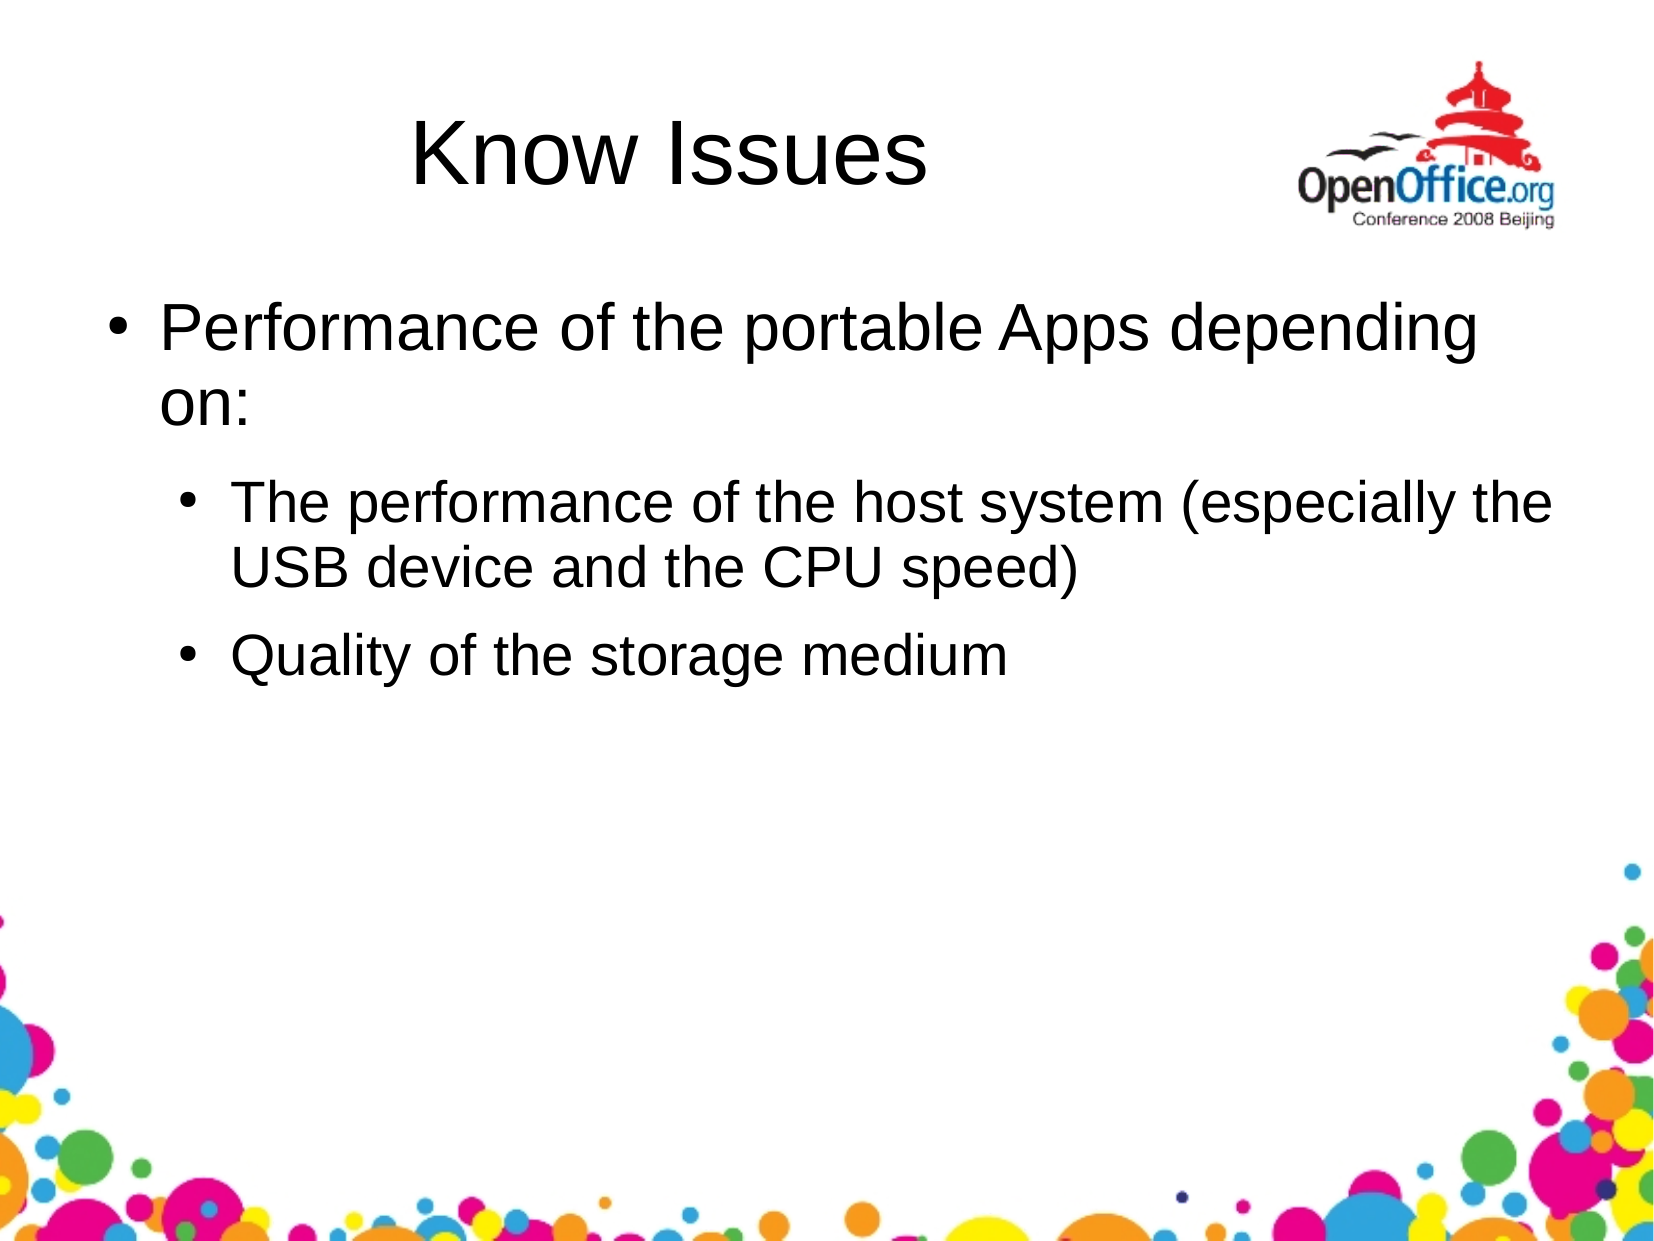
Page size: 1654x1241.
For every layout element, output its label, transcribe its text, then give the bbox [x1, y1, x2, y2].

picture [0, 810, 1654, 1241]
list Performance of the portable Apps depending on: The performance of the host system (especially the USB device and the CPU speed) Quality of the storage medium [88, 290, 1577, 1094]
picture [1285, 51, 1569, 250]
title Know Issues [82, 56, 1258, 250]
